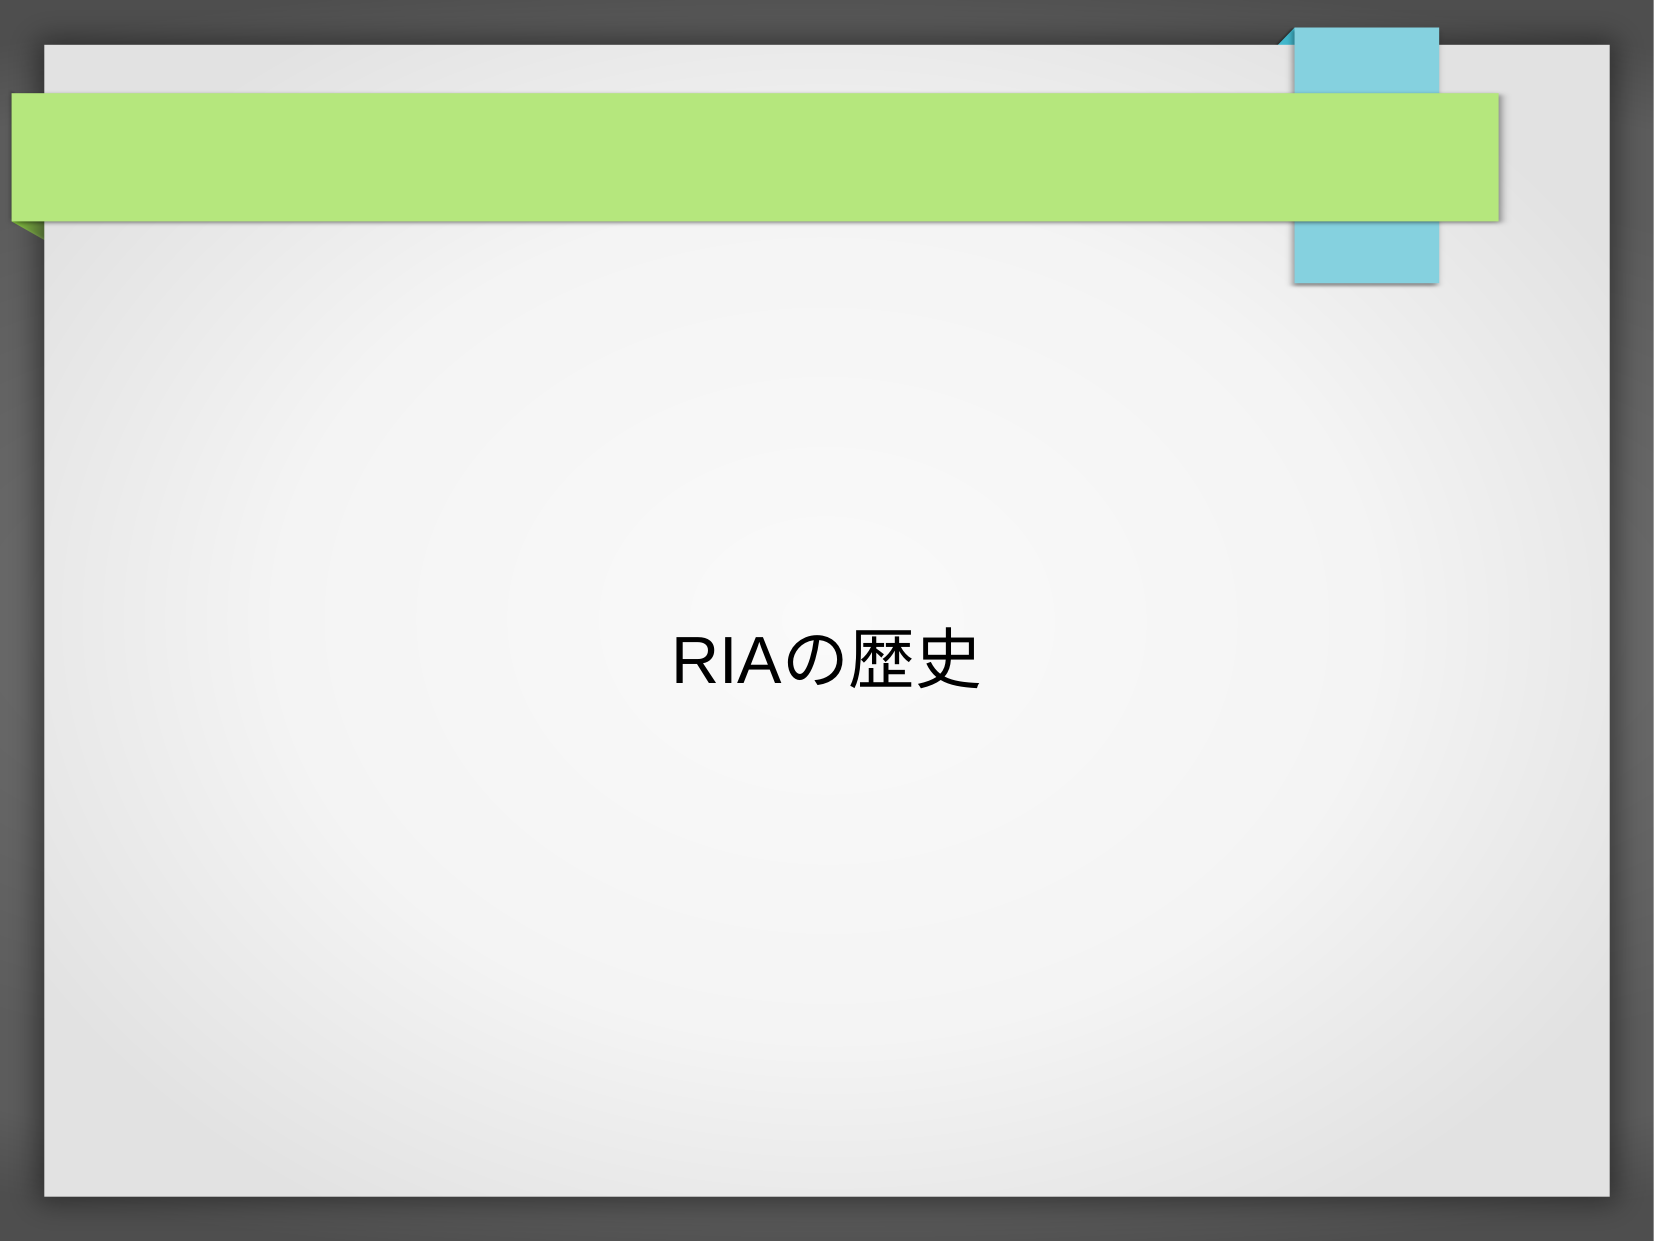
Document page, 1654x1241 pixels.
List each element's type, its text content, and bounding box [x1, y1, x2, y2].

subtitle RIAの歴史 [82, 295, 1571, 1015]
picture [0, 0, 1654, 1241]
